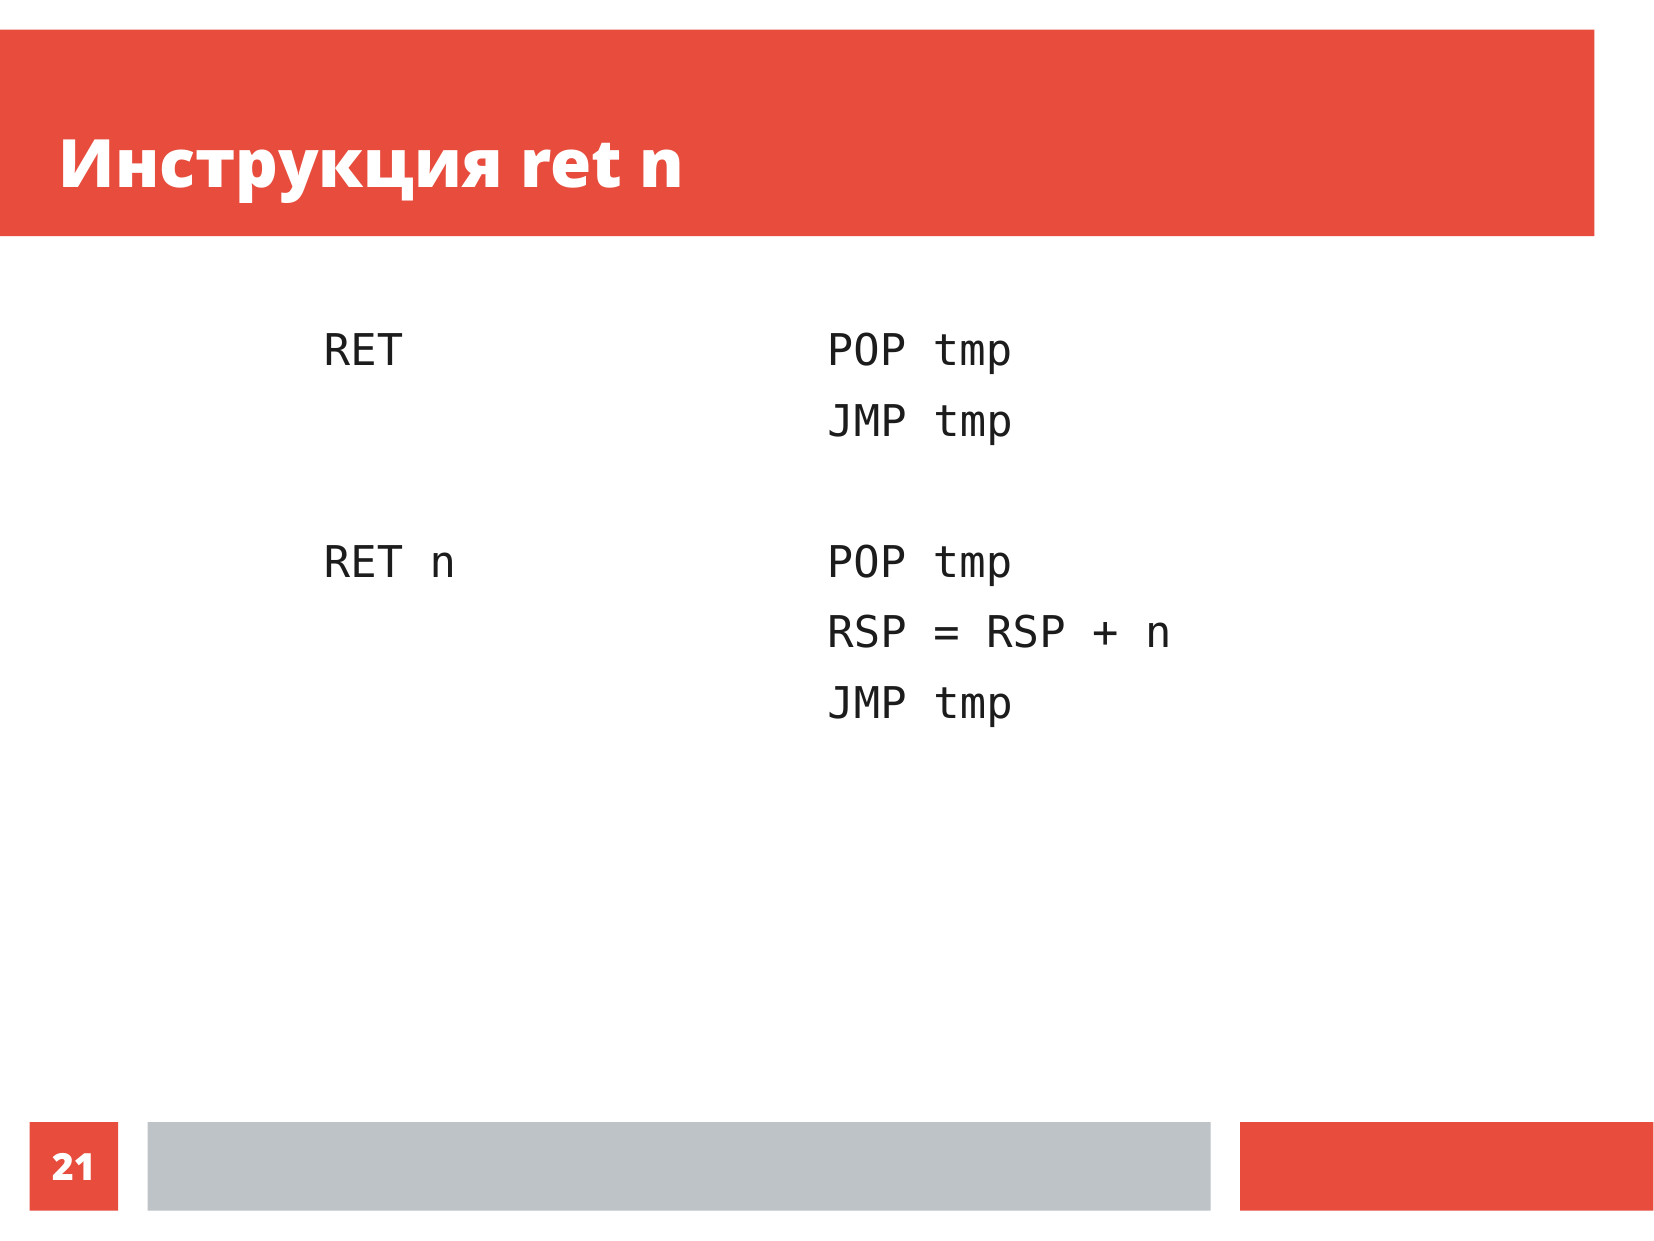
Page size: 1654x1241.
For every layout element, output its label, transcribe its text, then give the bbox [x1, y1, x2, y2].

list RET POP tmp JMP tmp RET n POP tmp RSP = RSP + n JMP tmp [59, 324, 1565, 733]
title Инструкция ret n [59, 59, 1595, 207]
